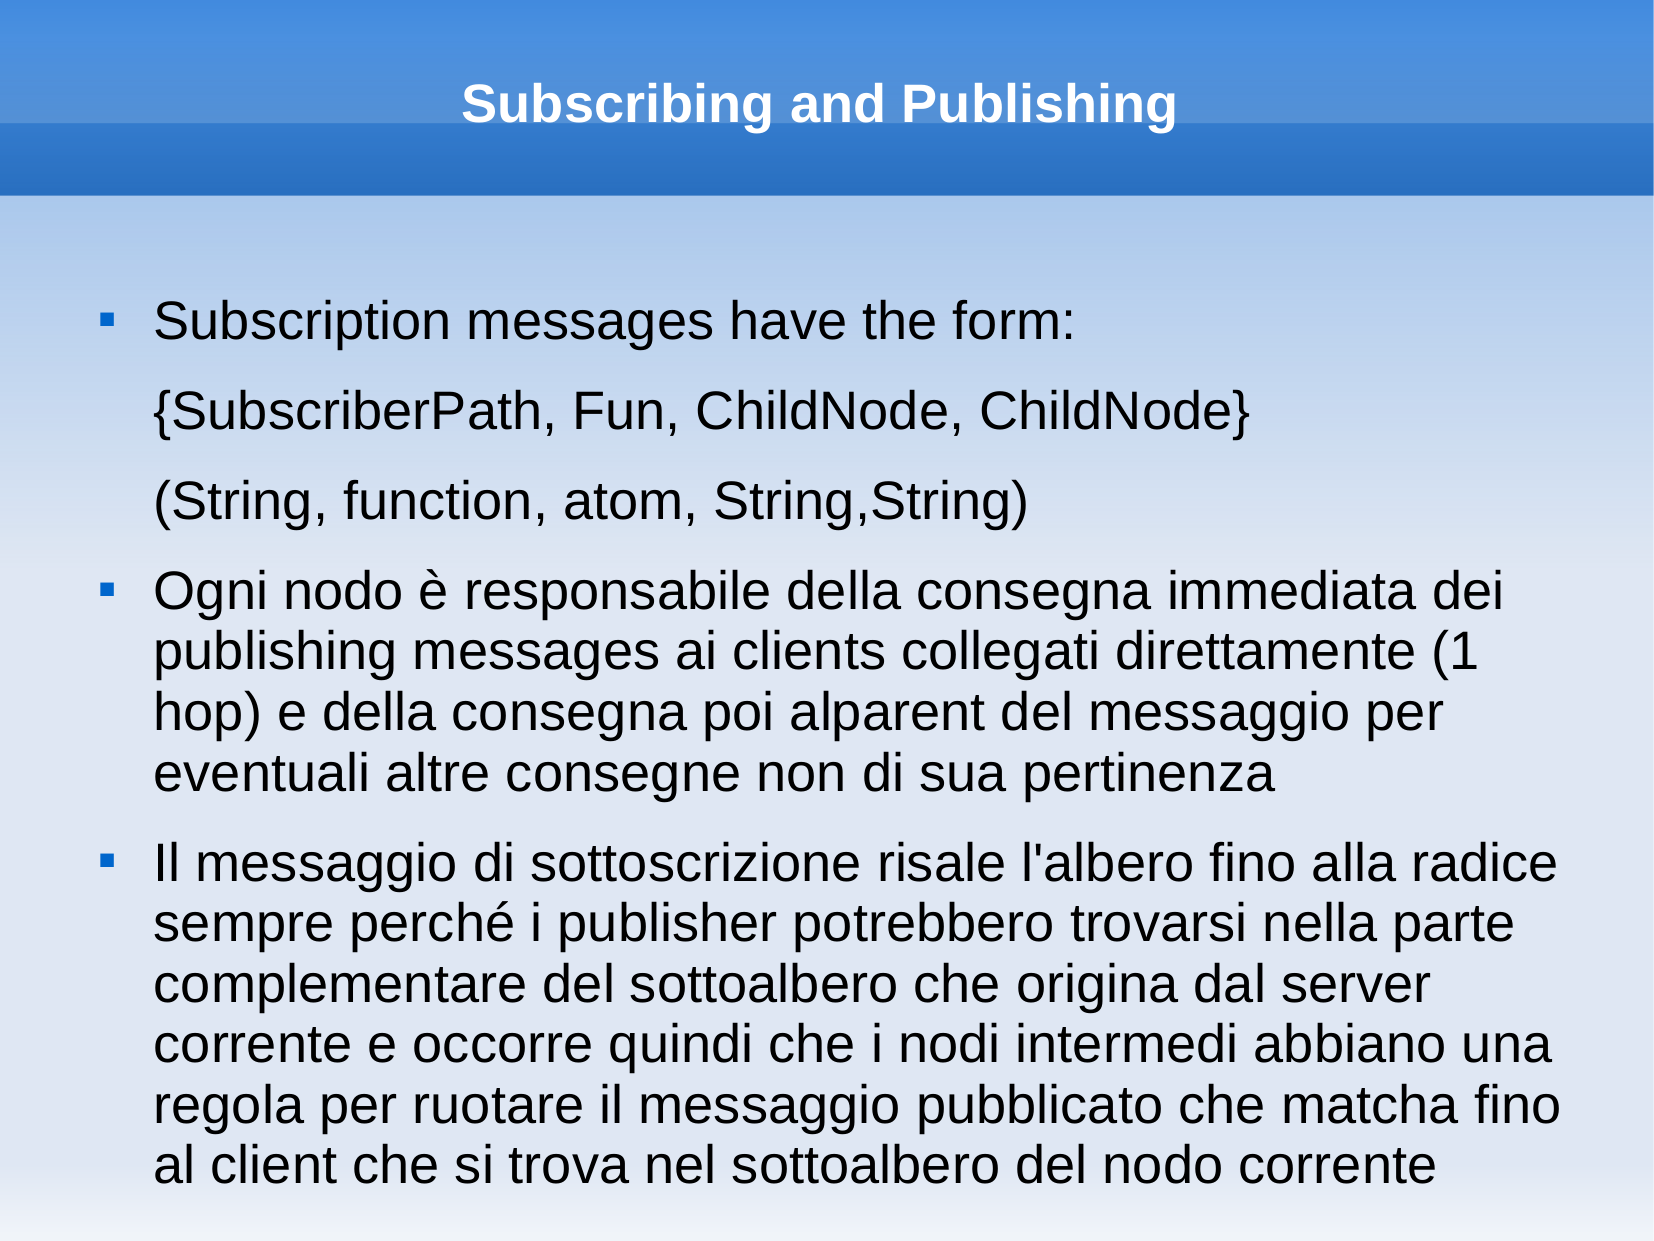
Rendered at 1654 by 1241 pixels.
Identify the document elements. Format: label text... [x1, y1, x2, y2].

picture [0, 0, 1654, 1241]
list Subscription messages have the form: {SubscriberPath, Fun, ChildNode, ChildNode} (String, function, atom, String,String) Ogni nodo è responsabile della consegna immediata dei publishing messages ai clients collegati direttamente (1 hop) e della consegna poi alparent del messaggio per eventuali altre consegne non di sua pertinenza Il messaggio di sottoscrizione risale l'albero fino alla radice sempre perché i publisher potrebbero trovarsi nella parte complementare del sottoalbero che origina dal server corrente e occorre quindi che i nodi intermedi abbiano una regola per ruotare il messaggio pubblicato che matcha fino al client che si trova nel sottoalbero del nodo corrente [82, 290, 1571, 1241]
title Subscribing and Publishing [76, 7, 1565, 200]
